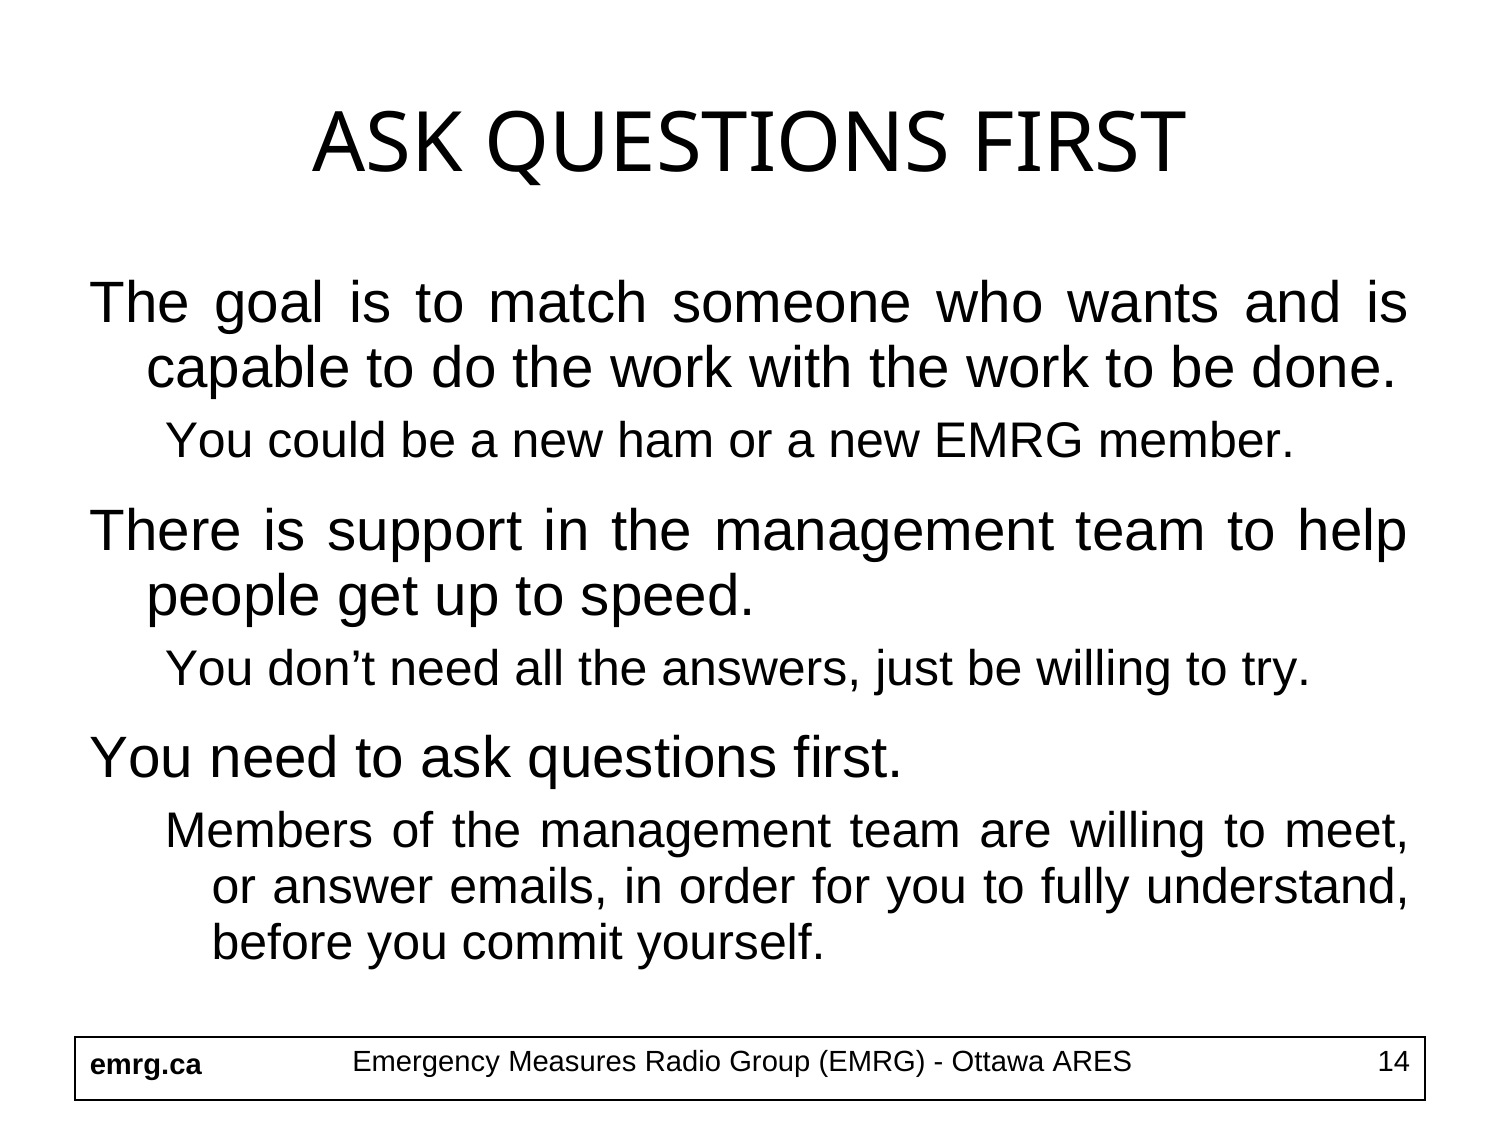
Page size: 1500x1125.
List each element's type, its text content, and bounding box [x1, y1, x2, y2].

list The goal is to match someone who wants and is capable to do the work with the work to be done. You could be a new ham or a new EMRG member. There is support in the management team to help people get up to speed. You don’t need all the answers, just be willing to try. You need to ask questions first. Members of the management team are willing to meet, or answer emails, in order for you to fully understand, before you commit yourself. [75, 262, 1426, 1024]
title ASK QUESTIONS FIRST [75, 45, 1426, 233]
